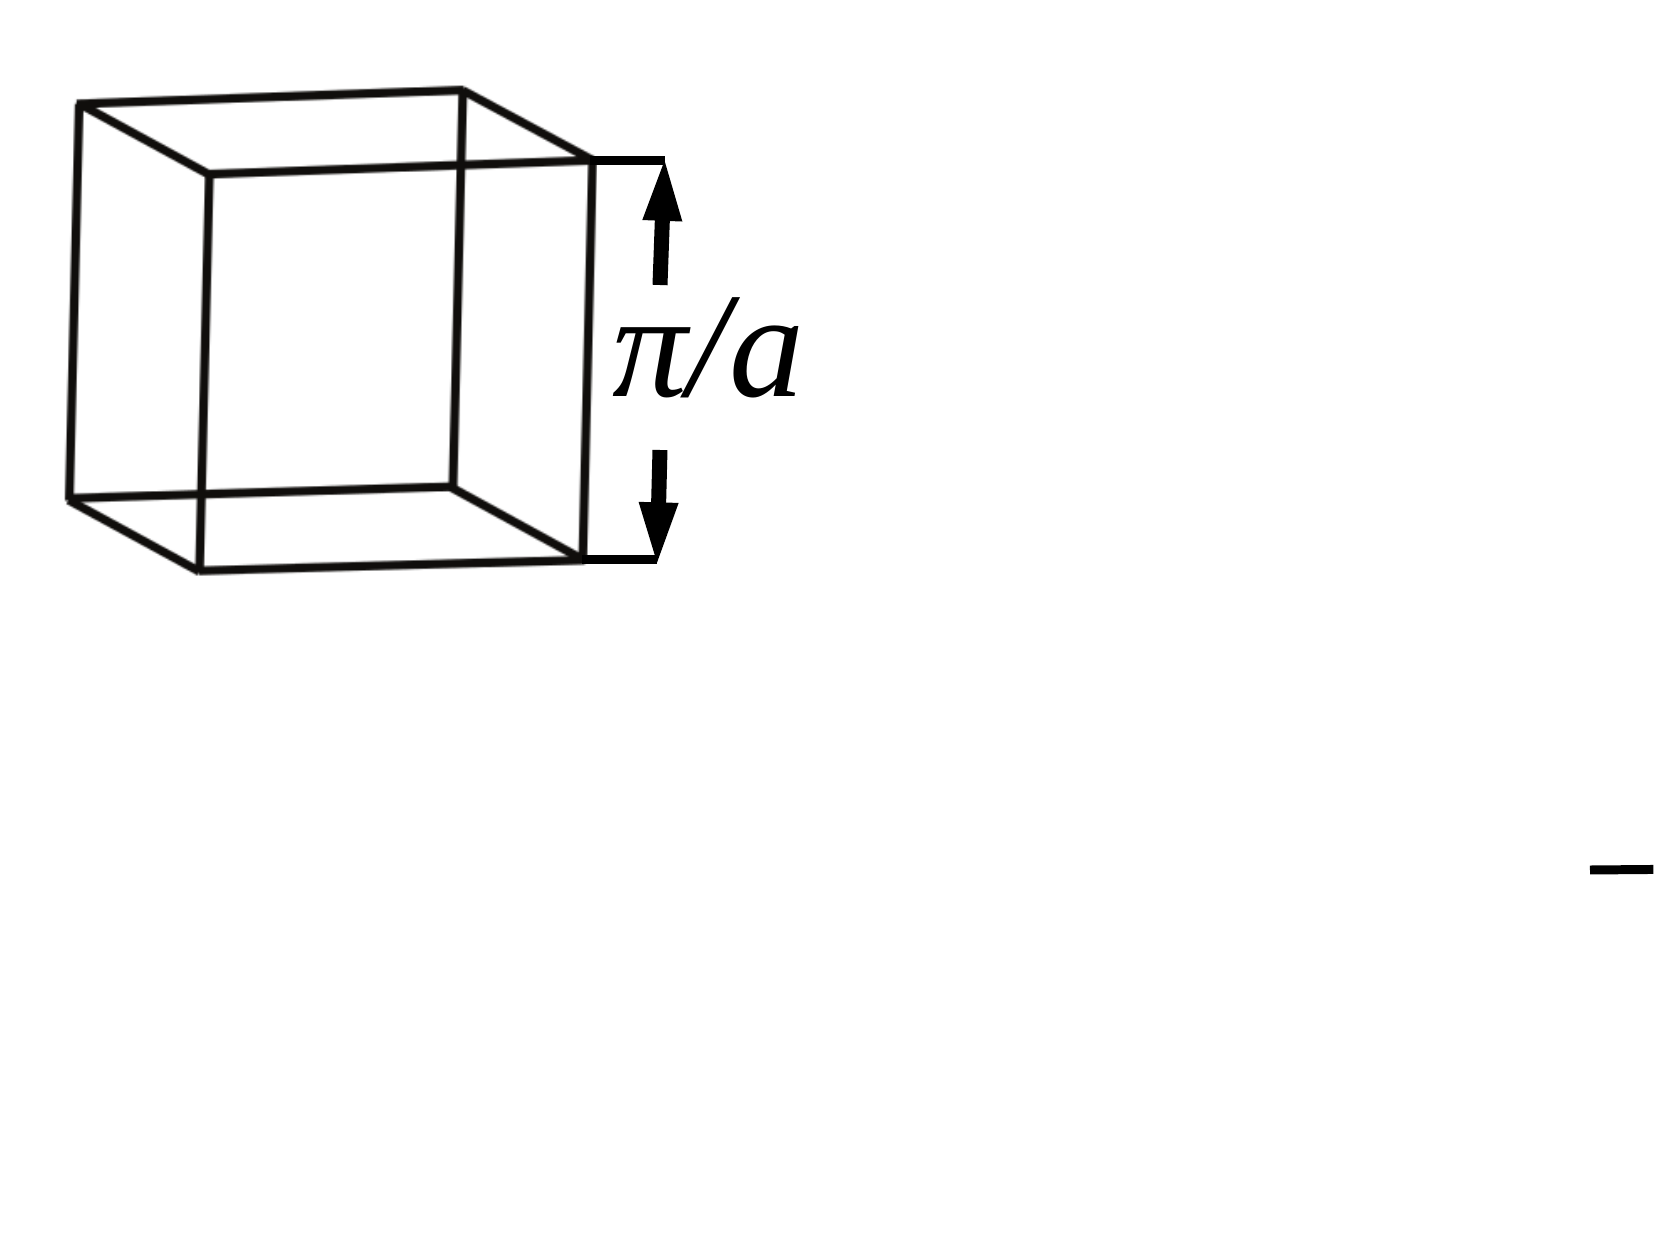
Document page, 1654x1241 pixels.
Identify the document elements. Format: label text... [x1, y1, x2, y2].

picture [30, 44, 781, 623]
text_box π/a [597, 255, 938, 437]
text_box [597, 165, 662, 255]
text_box [597, 437, 767, 577]
text_box [597, 141, 767, 255]
